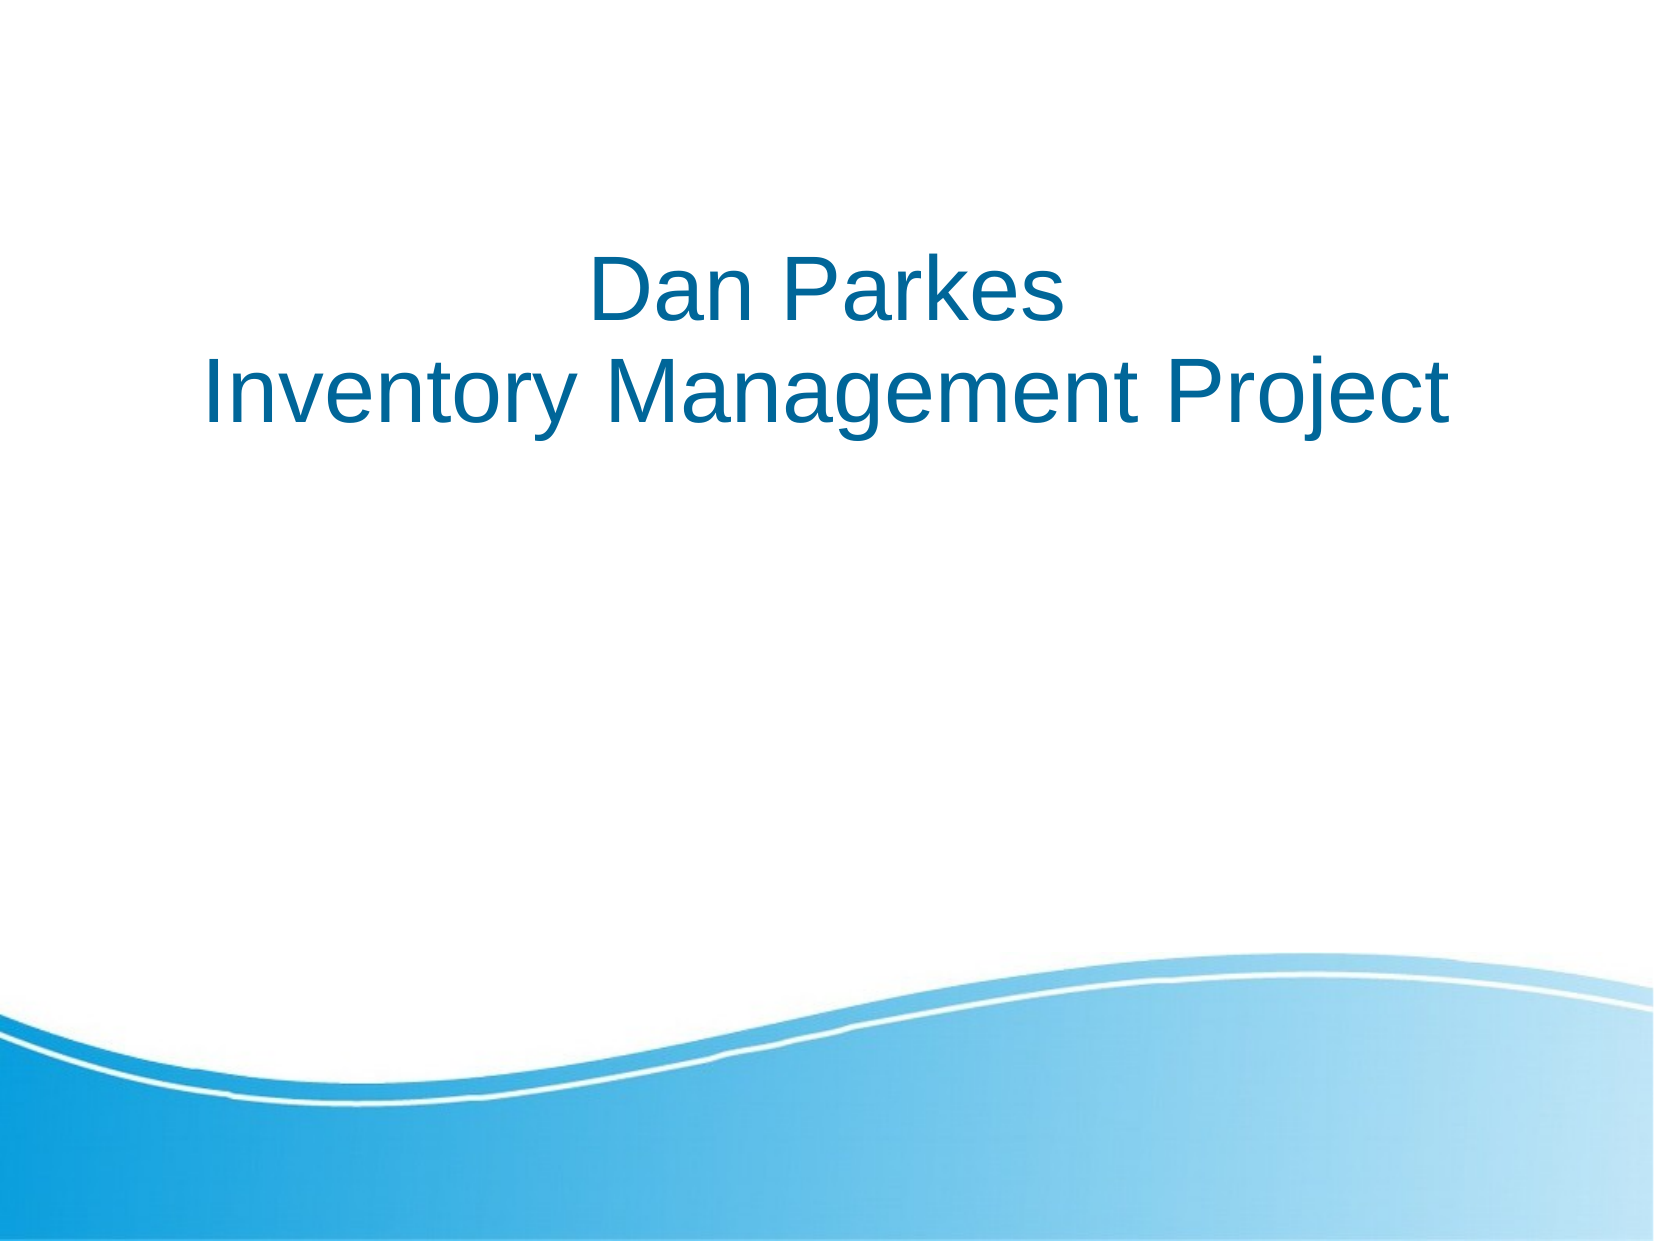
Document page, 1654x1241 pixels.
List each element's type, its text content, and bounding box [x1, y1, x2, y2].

title Dan Parkes Inventory Management Project [82, 236, 1571, 444]
picture [0, 952, 1654, 1241]
